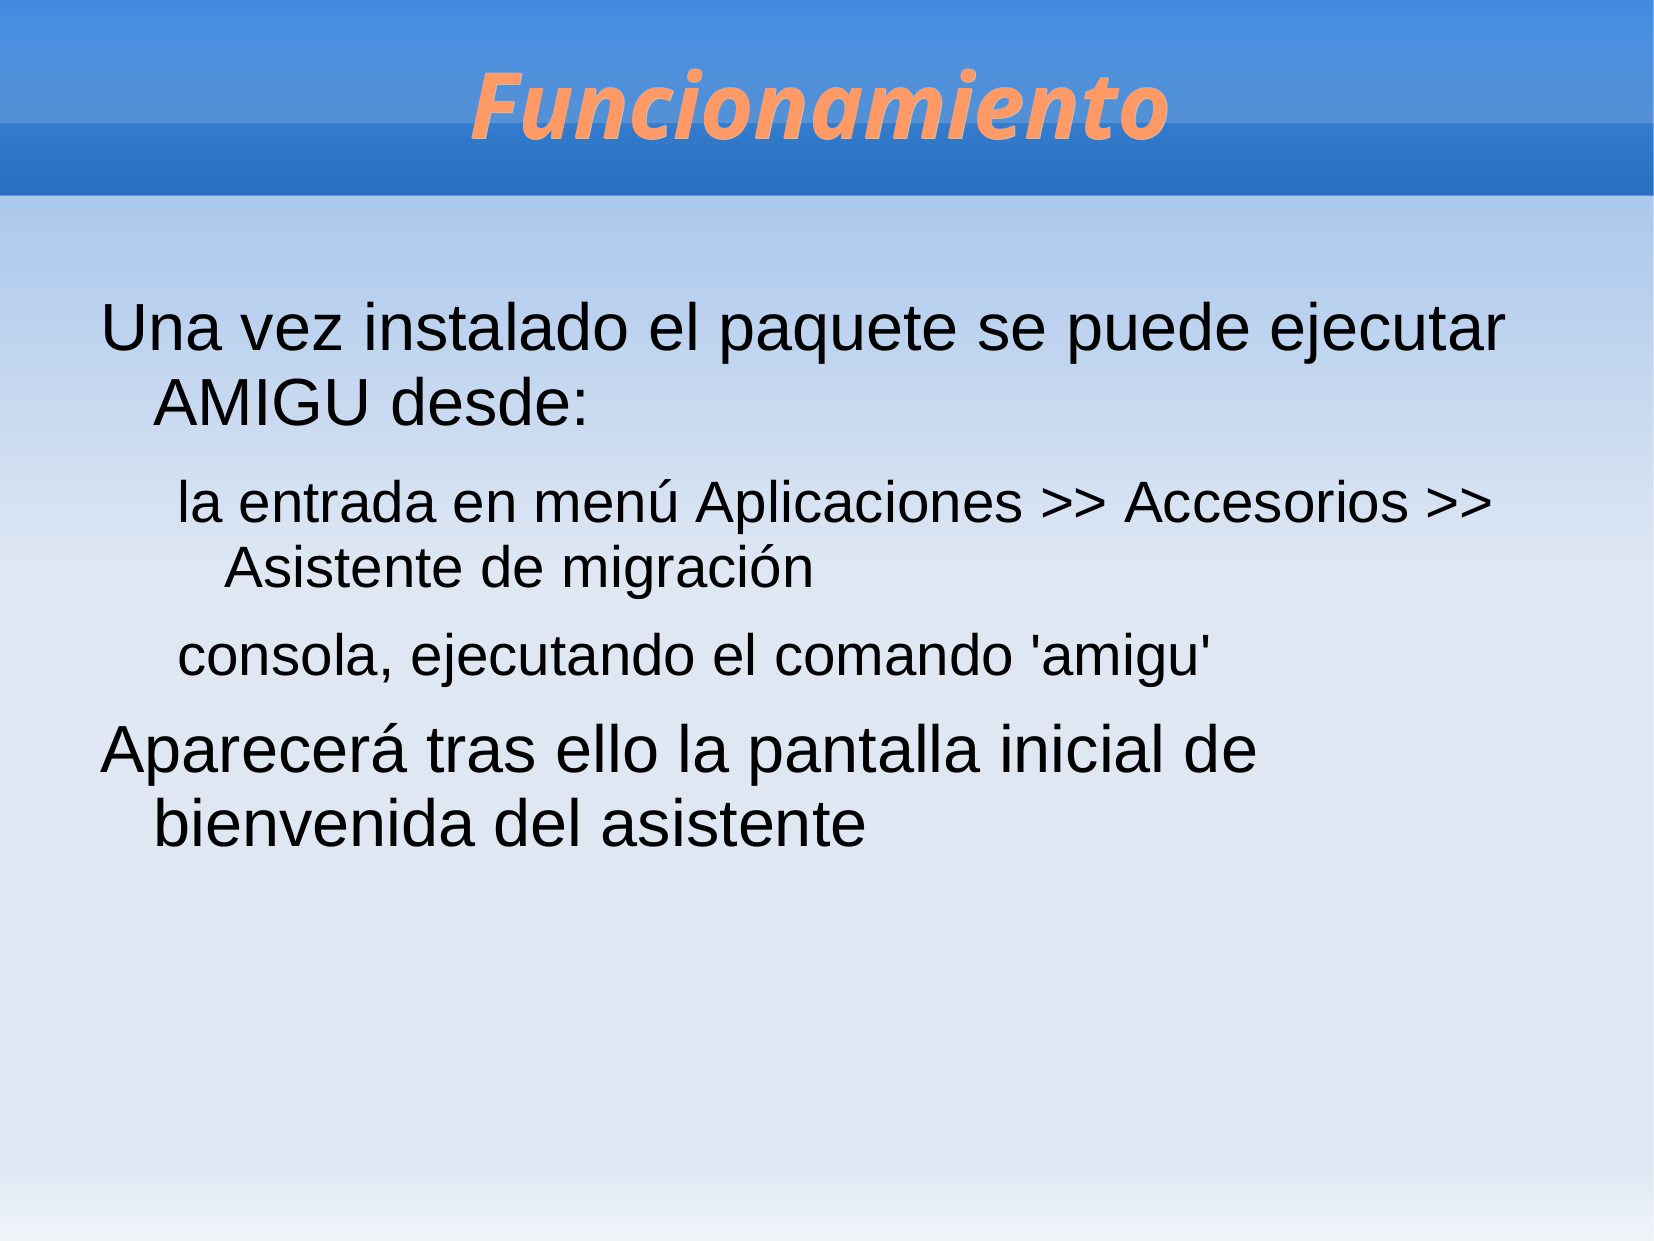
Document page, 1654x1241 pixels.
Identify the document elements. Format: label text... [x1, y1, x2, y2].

title Funcionamiento [76, 7, 1565, 200]
list Una vez instalado el paquete se puede ejecutar AMIGU desde: la entrada en menú Aplicaciones >> Accesorios >> Asistente de migración consola, ejecutando el comando 'amigu' Aparecerá tras ello la pantalla inicial de bienvenida del asistente [82, 290, 1571, 1094]
picture [0, 0, 1654, 1241]
